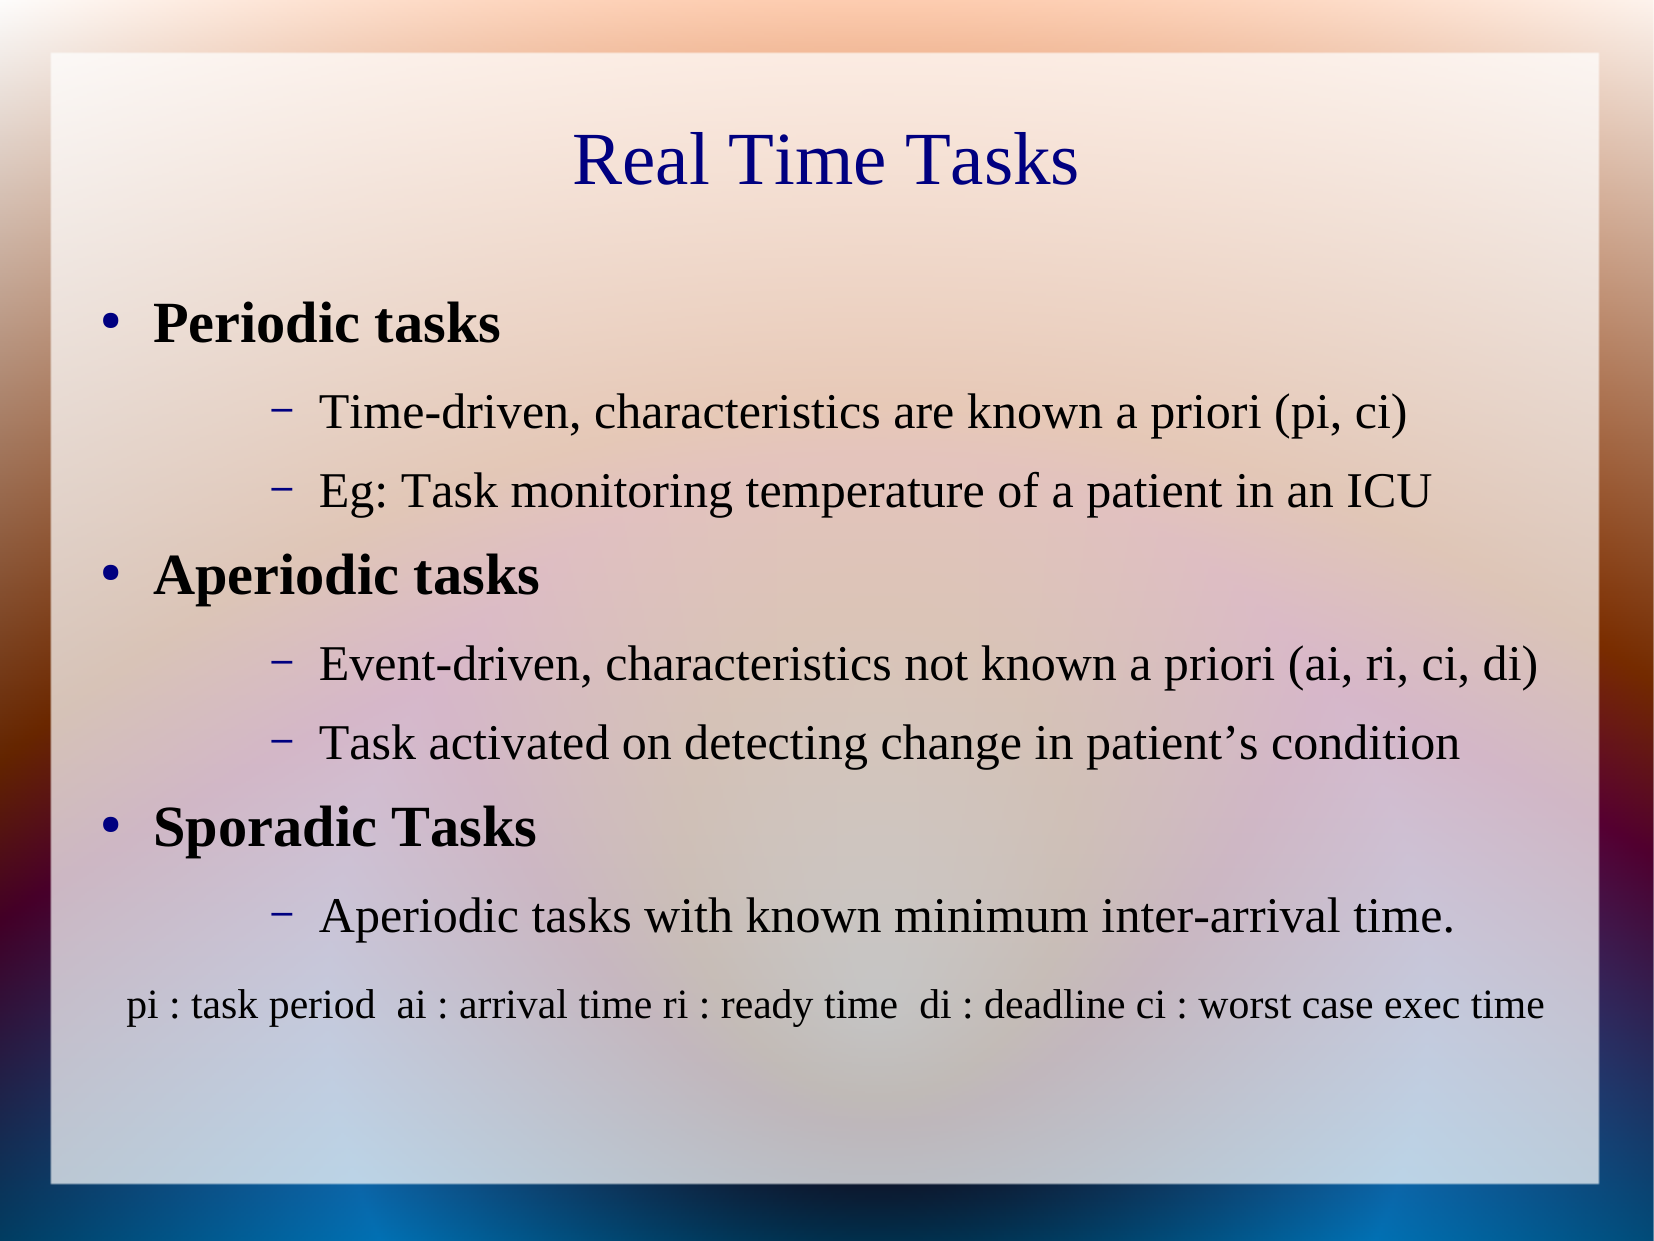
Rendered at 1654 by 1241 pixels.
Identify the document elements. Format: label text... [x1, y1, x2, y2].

title Real Time Tasks [82, 55, 1571, 263]
picture [0, 0, 1654, 1241]
list Periodic tasks Time-driven, characteristics are known a priori (pi, ci) Eg: Task monitoring temperature of a patient in an ICU Aperiodic tasks Event-driven, characteristics not known a priori (ai, ri, ci, di) Task activated on detecting change in patient’s condition Sporadic Tasks Aperiodic tasks with known minimum inter-arrival time. pi : task period ai : arrival time ri : ready time di : deadline ci : worst case exec time [82, 290, 1571, 1032]
